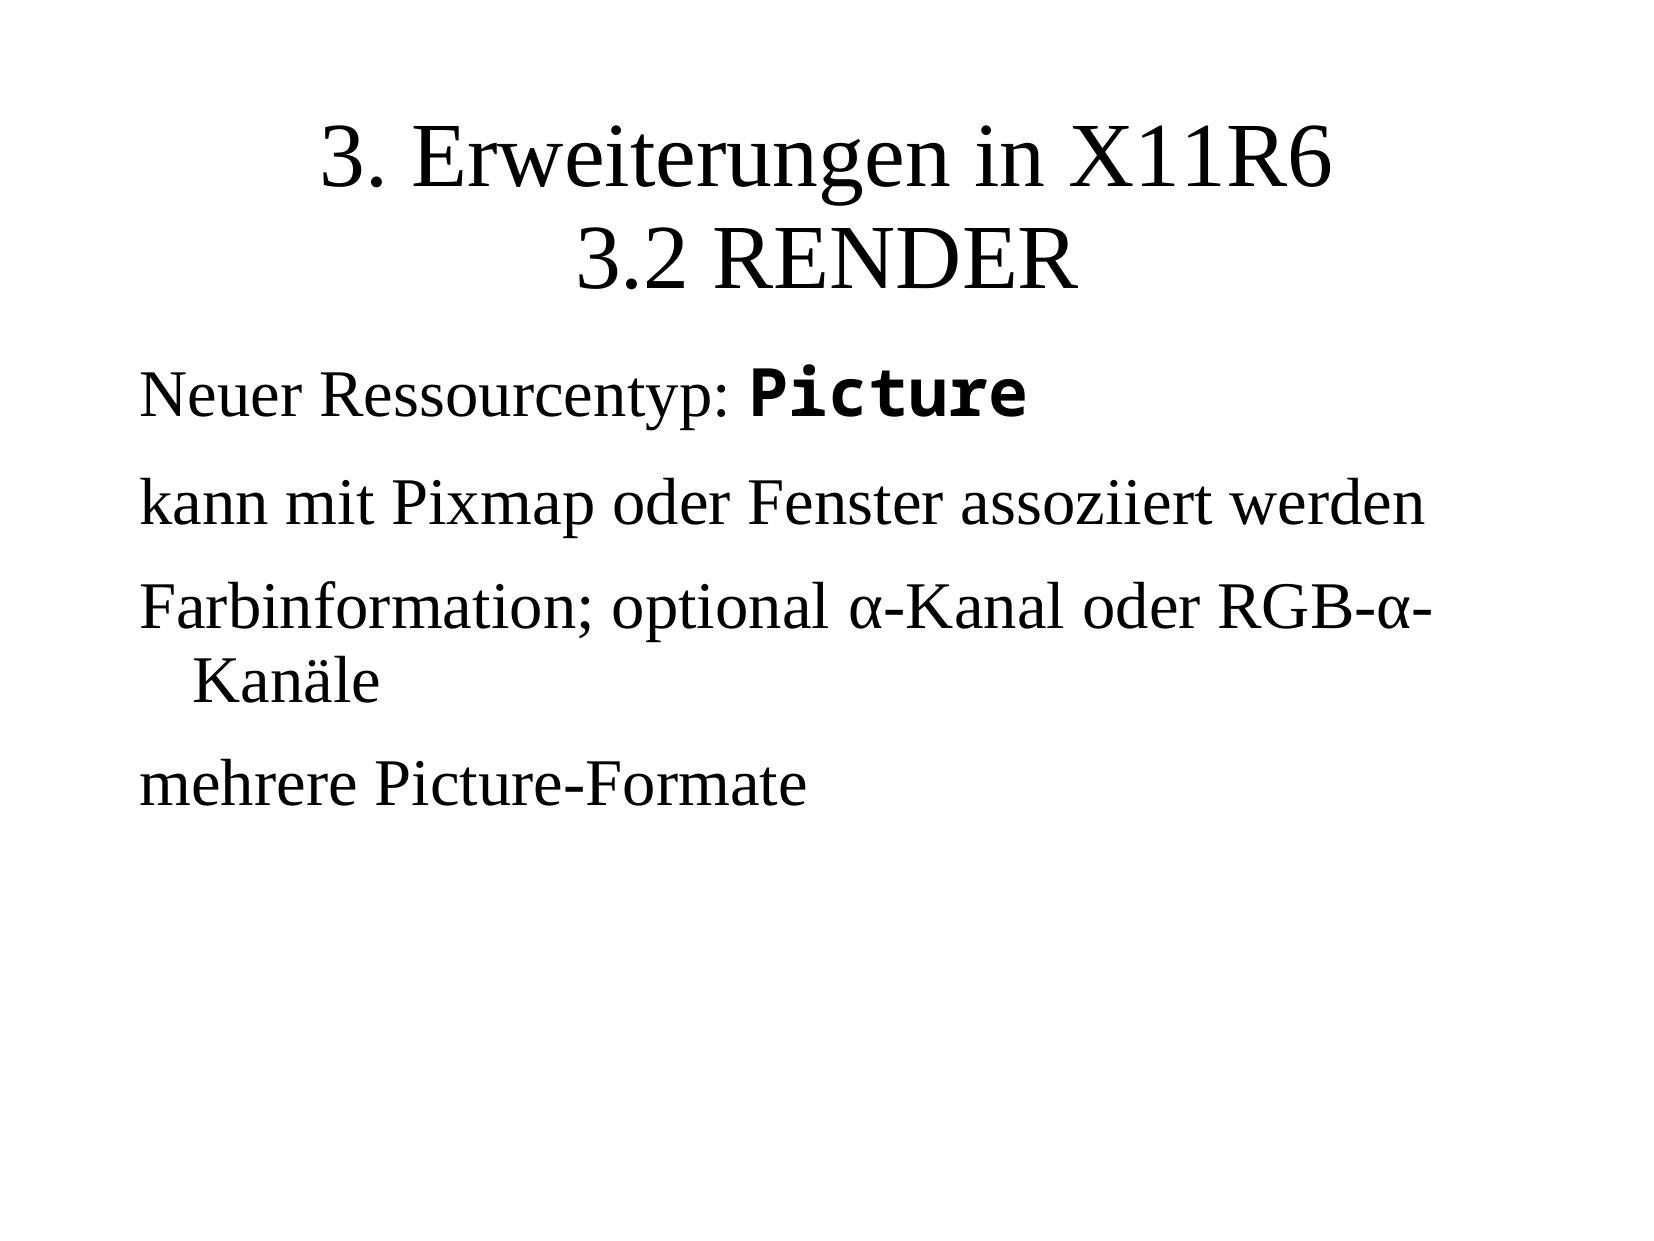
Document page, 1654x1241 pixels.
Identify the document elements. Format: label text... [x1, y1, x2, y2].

title 3. Erweiterungen in X11R6 3.2 RENDER [121, 102, 1534, 311]
list Neuer Ressourcentyp: Picture kann mit Pixmap oder Fenster assoziiert werden Farbinformation; optional α-Kanal oder RGB-α-Kanäle mehrere Picture-Formate [121, 344, 1534, 1127]
